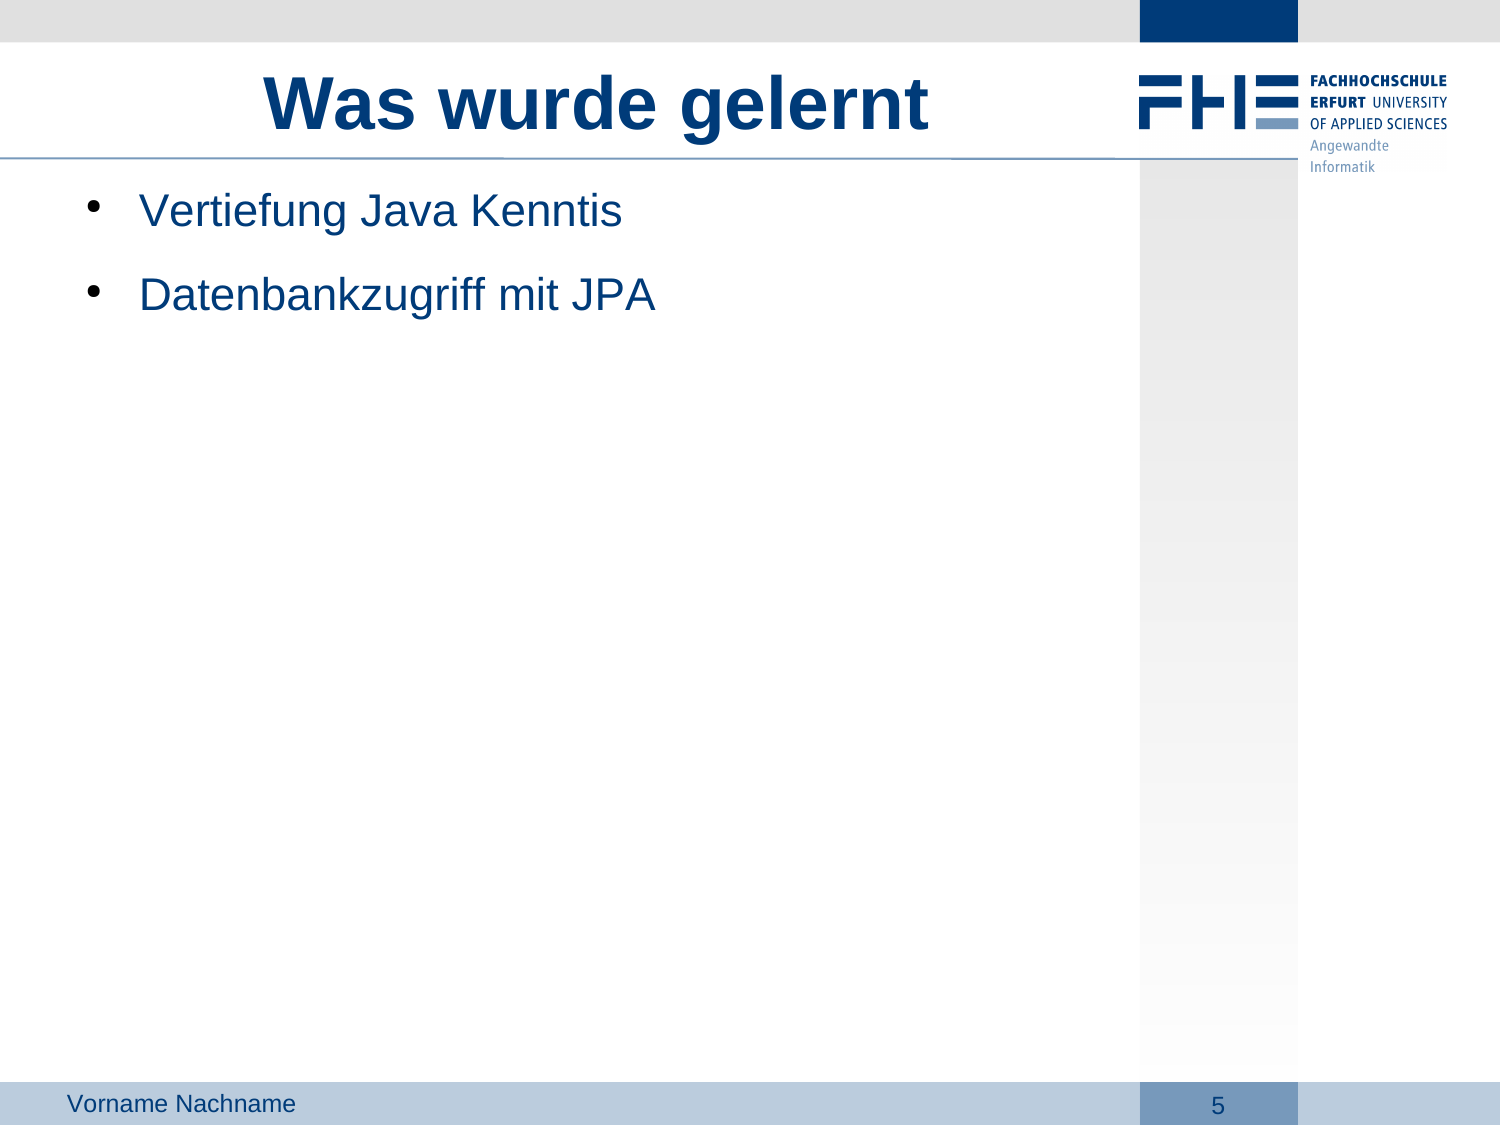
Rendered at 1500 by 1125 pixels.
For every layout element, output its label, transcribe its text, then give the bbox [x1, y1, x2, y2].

title Was wurde gelernt [53, 58, 1140, 142]
picture [1139, 75, 1447, 172]
list Vertiefung Java Kenntis Datenbankzugriff mit JPA [53, 172, 1500, 1083]
